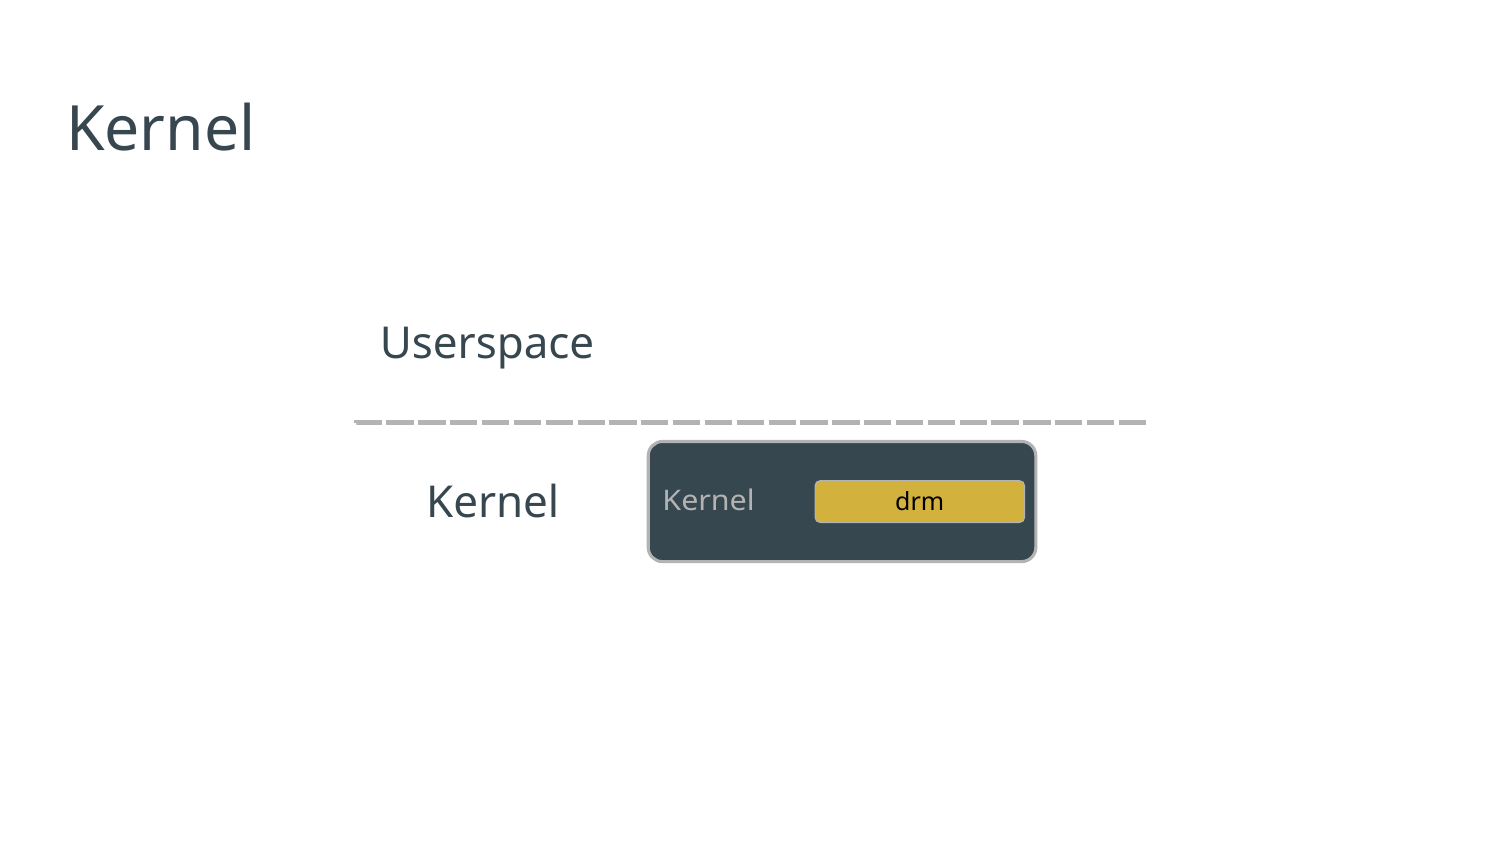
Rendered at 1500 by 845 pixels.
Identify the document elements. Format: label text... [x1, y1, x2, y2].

title Kernel [51, 72, 1449, 167]
picture [0, 281, 1500, 564]
